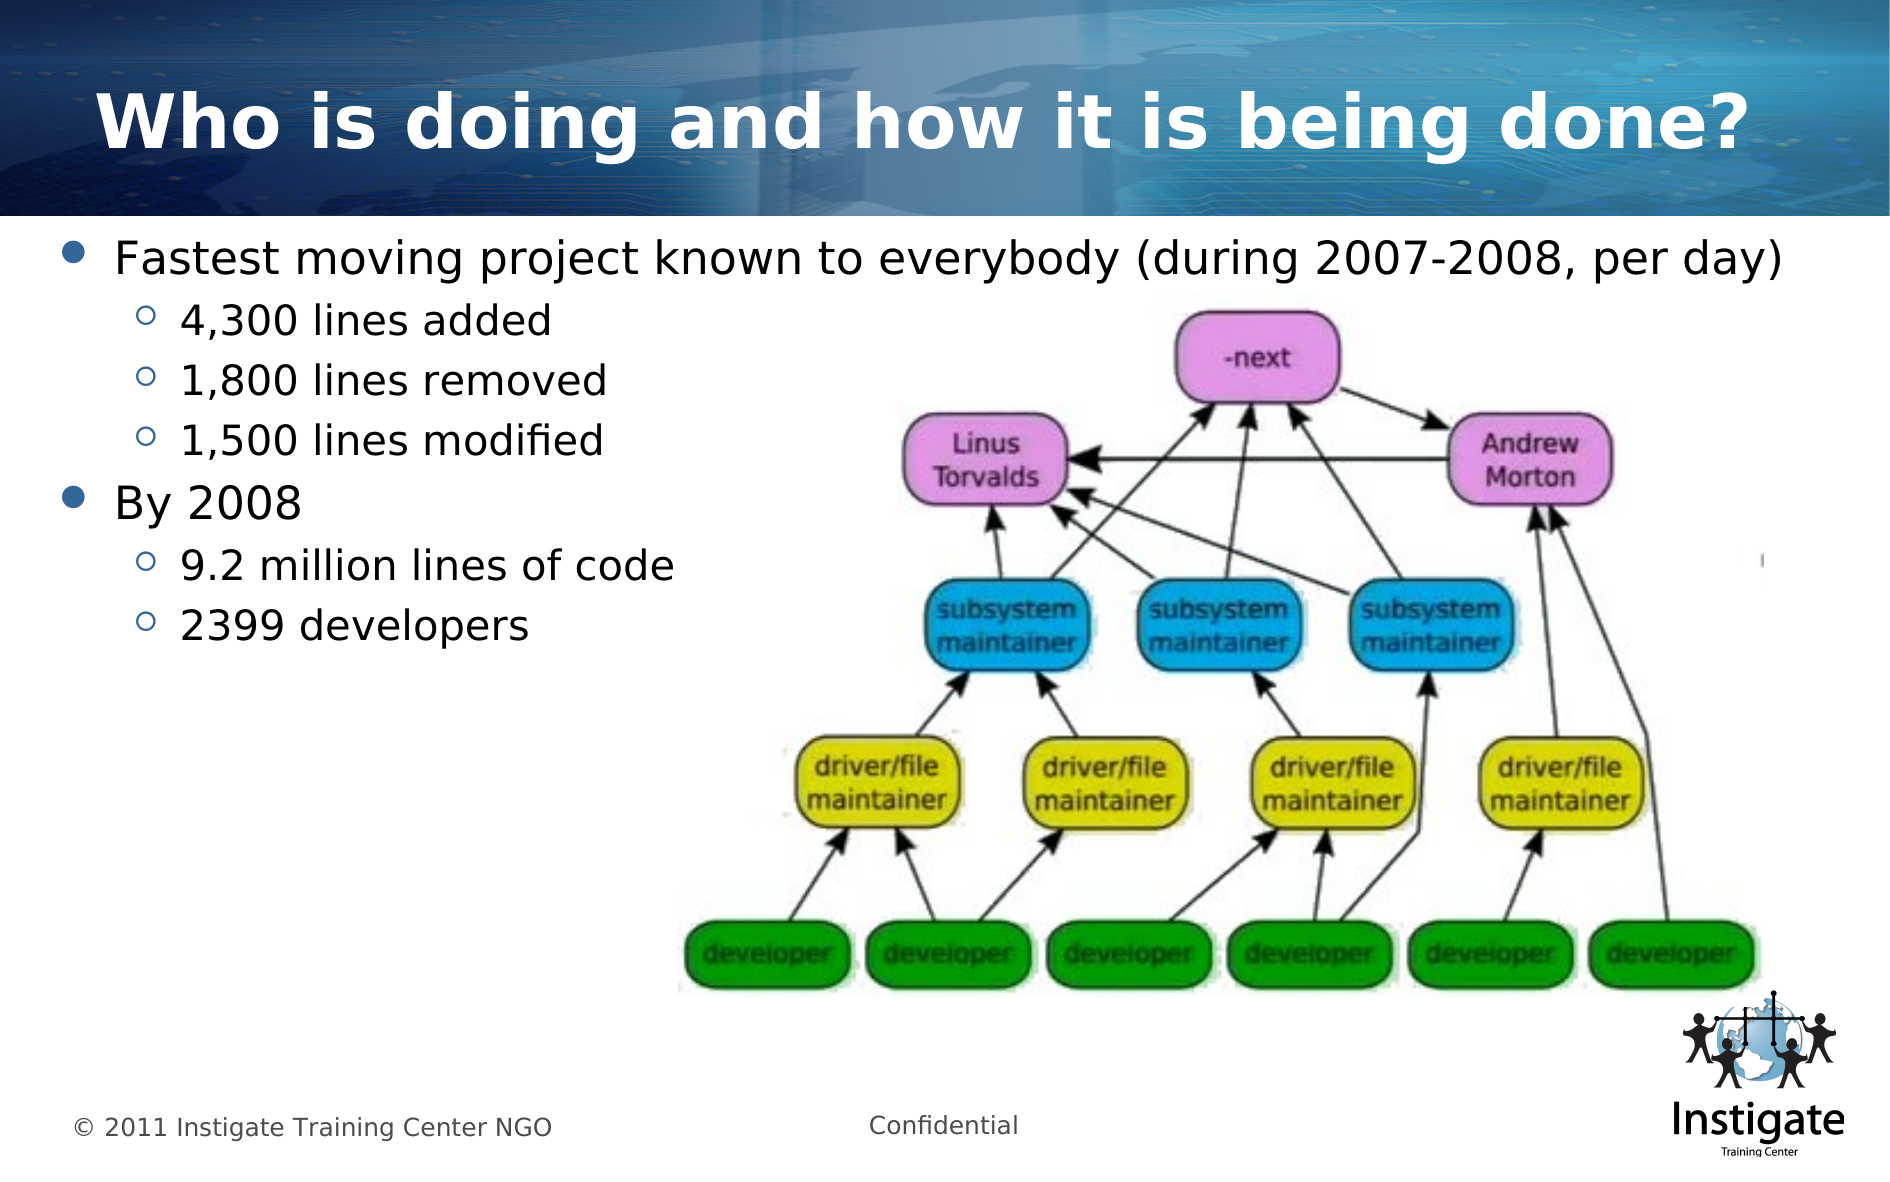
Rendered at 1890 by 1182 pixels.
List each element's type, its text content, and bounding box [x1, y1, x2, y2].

title Who is doing and how it is being done? [94, 47, 1793, 217]
picture [1674, 990, 1844, 1157]
picture [678, 293, 1764, 1007]
picture [0, 0, 1890, 216]
list Fastest moving project known to everybody (during 2007-2008, per day) 4,300 lines added 1,800 lines removed 1,500 lines modified By 2008 9.2 million lines of code 2399 developers [59, 236, 1831, 1016]
